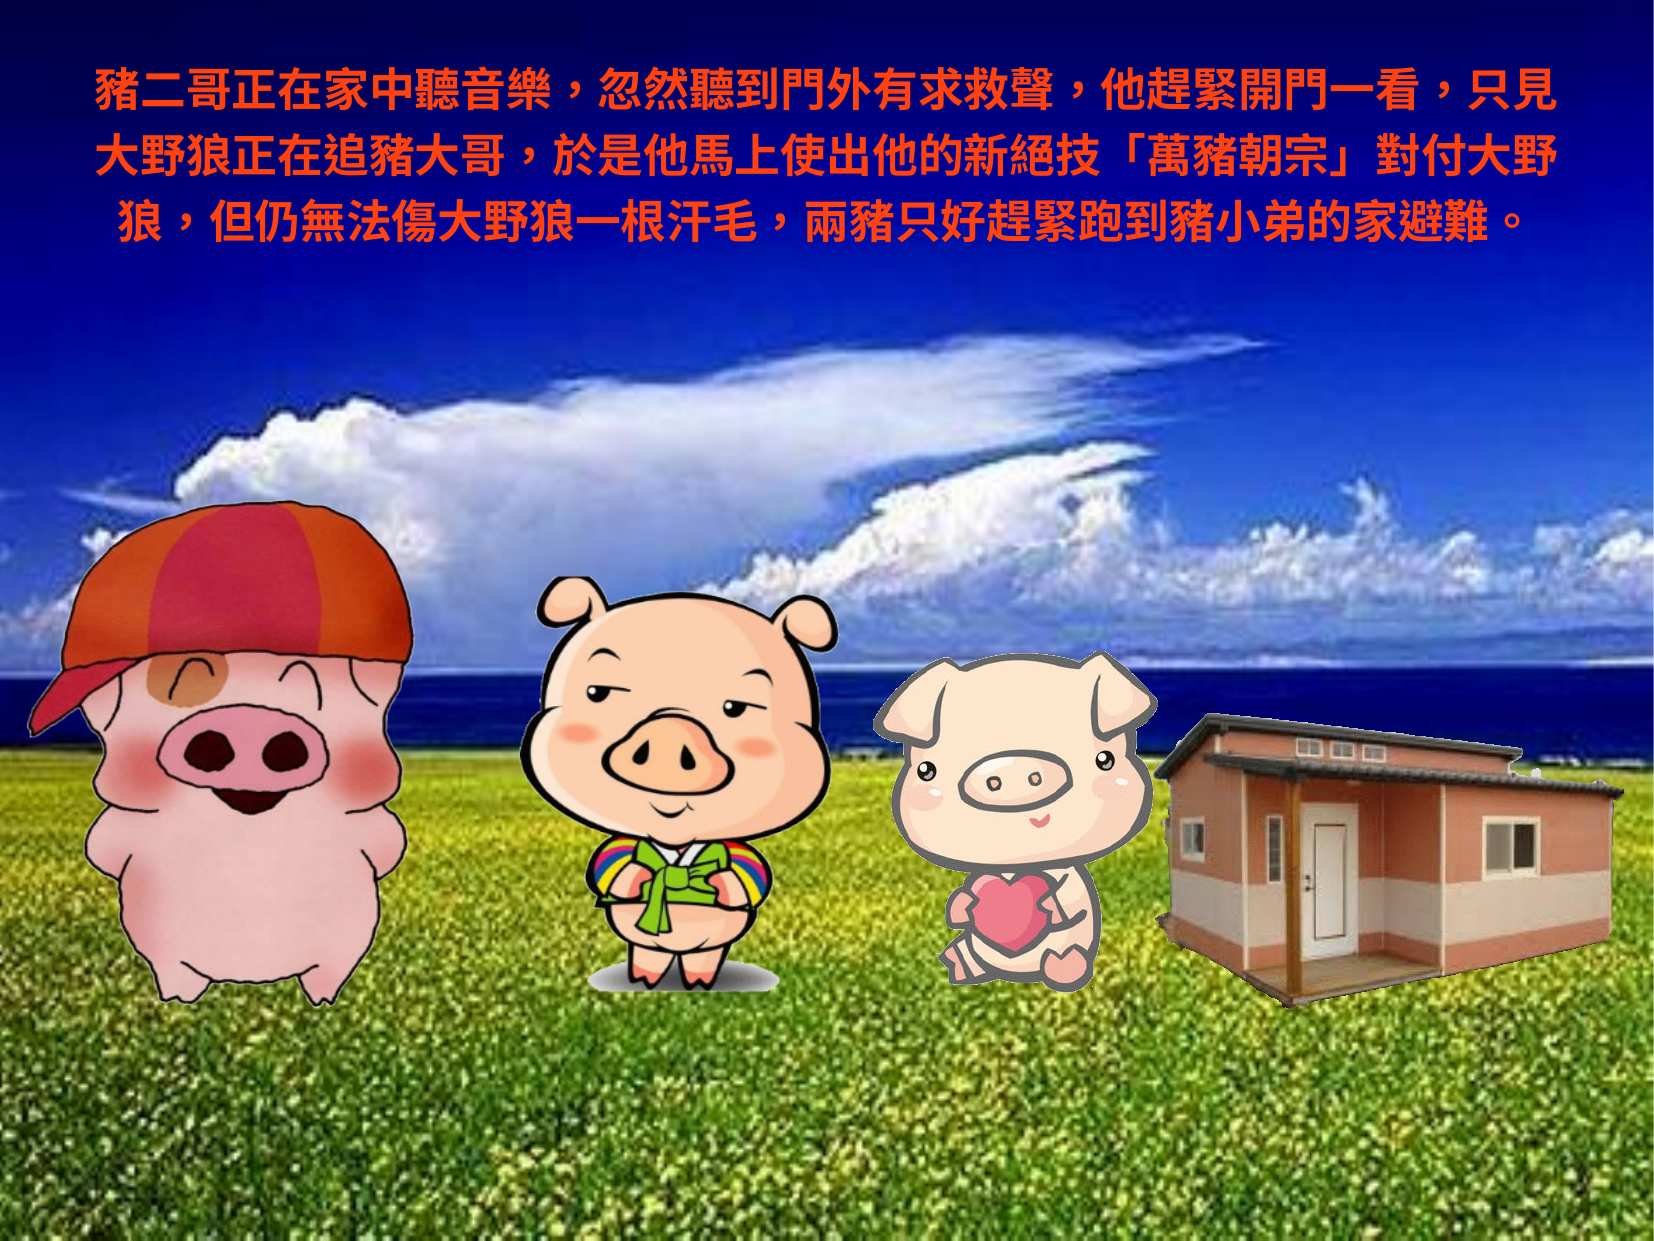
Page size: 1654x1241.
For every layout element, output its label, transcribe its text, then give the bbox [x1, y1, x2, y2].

picture [0, 0, 1654, 1241]
title 豬二哥正在家中聽音樂，忽然聽到門外有求救聲，他趕緊開門一看，只見大野狼正在追豬大哥，於是他馬上使出他的新絕技「萬豬朝宗」對付大野狼，但仍無法傷大野狼一根汗毛，兩豬只好趕緊跑到豬小弟的家避難。 [82, 49, 1571, 257]
